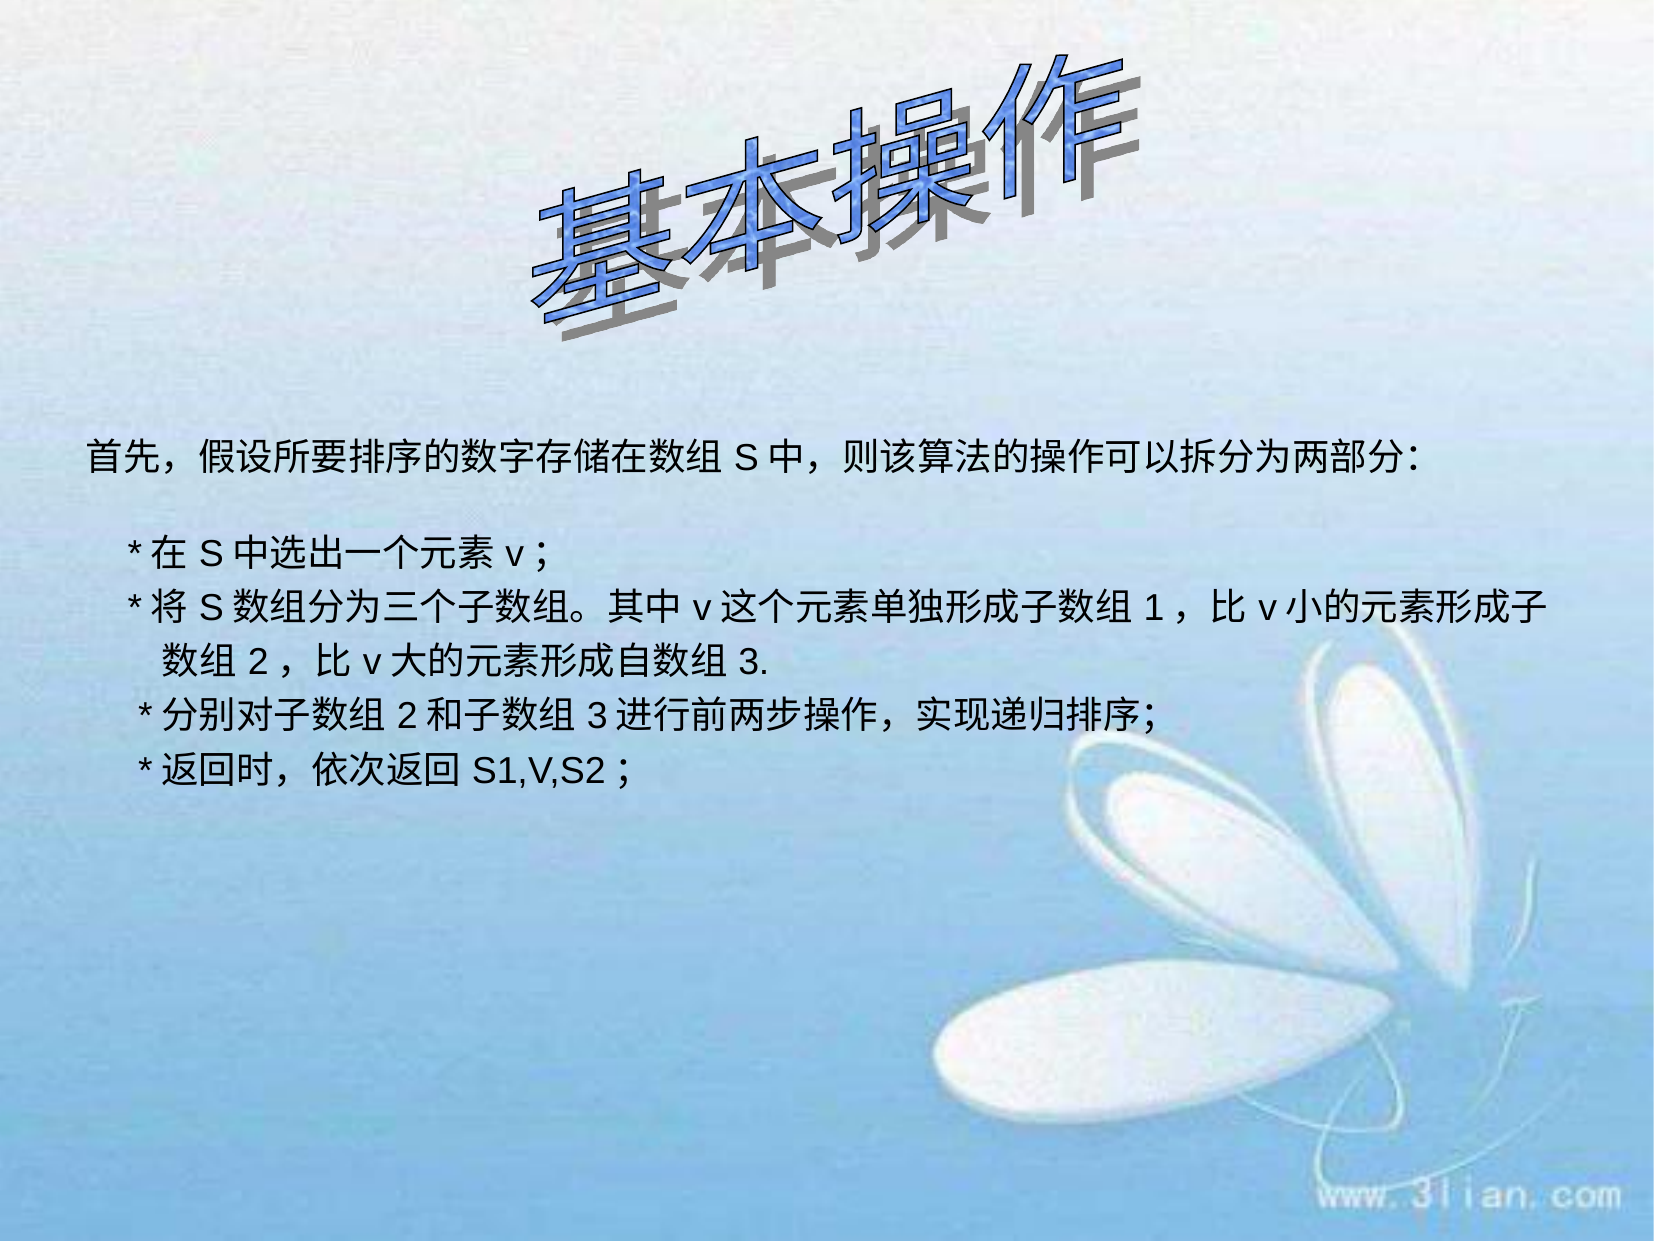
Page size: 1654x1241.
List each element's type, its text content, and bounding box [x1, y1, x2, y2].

text_box 首先，假设所要排序的数字存储在数组S中，则该算法的操作可以拆分为两部分： *在S中选出一个元素v； *将S数组分为三个子数组。其中v这个元素单独形成子数组1，比v小的元素形成子 数组2，比v大的元素形成自数组3. *分别对子数组2和子数组3进行前两步操作，实现递归排序； *返回时，依次返回S1,V,S2； [70, 395, 1571, 910]
text_box 基本操作 [896, 88, 952, 136]
text_box 基本操作 [682, 136, 822, 272]
text_box 基本操作 [982, 64, 1031, 199]
text_box 基本操作 [531, 169, 672, 324]
text_box 基本操作 [832, 107, 877, 244]
text_box 基本操作 [1023, 55, 1123, 183]
picture [0, 0, 1654, 1241]
text_box 基本操作 [868, 122, 973, 232]
